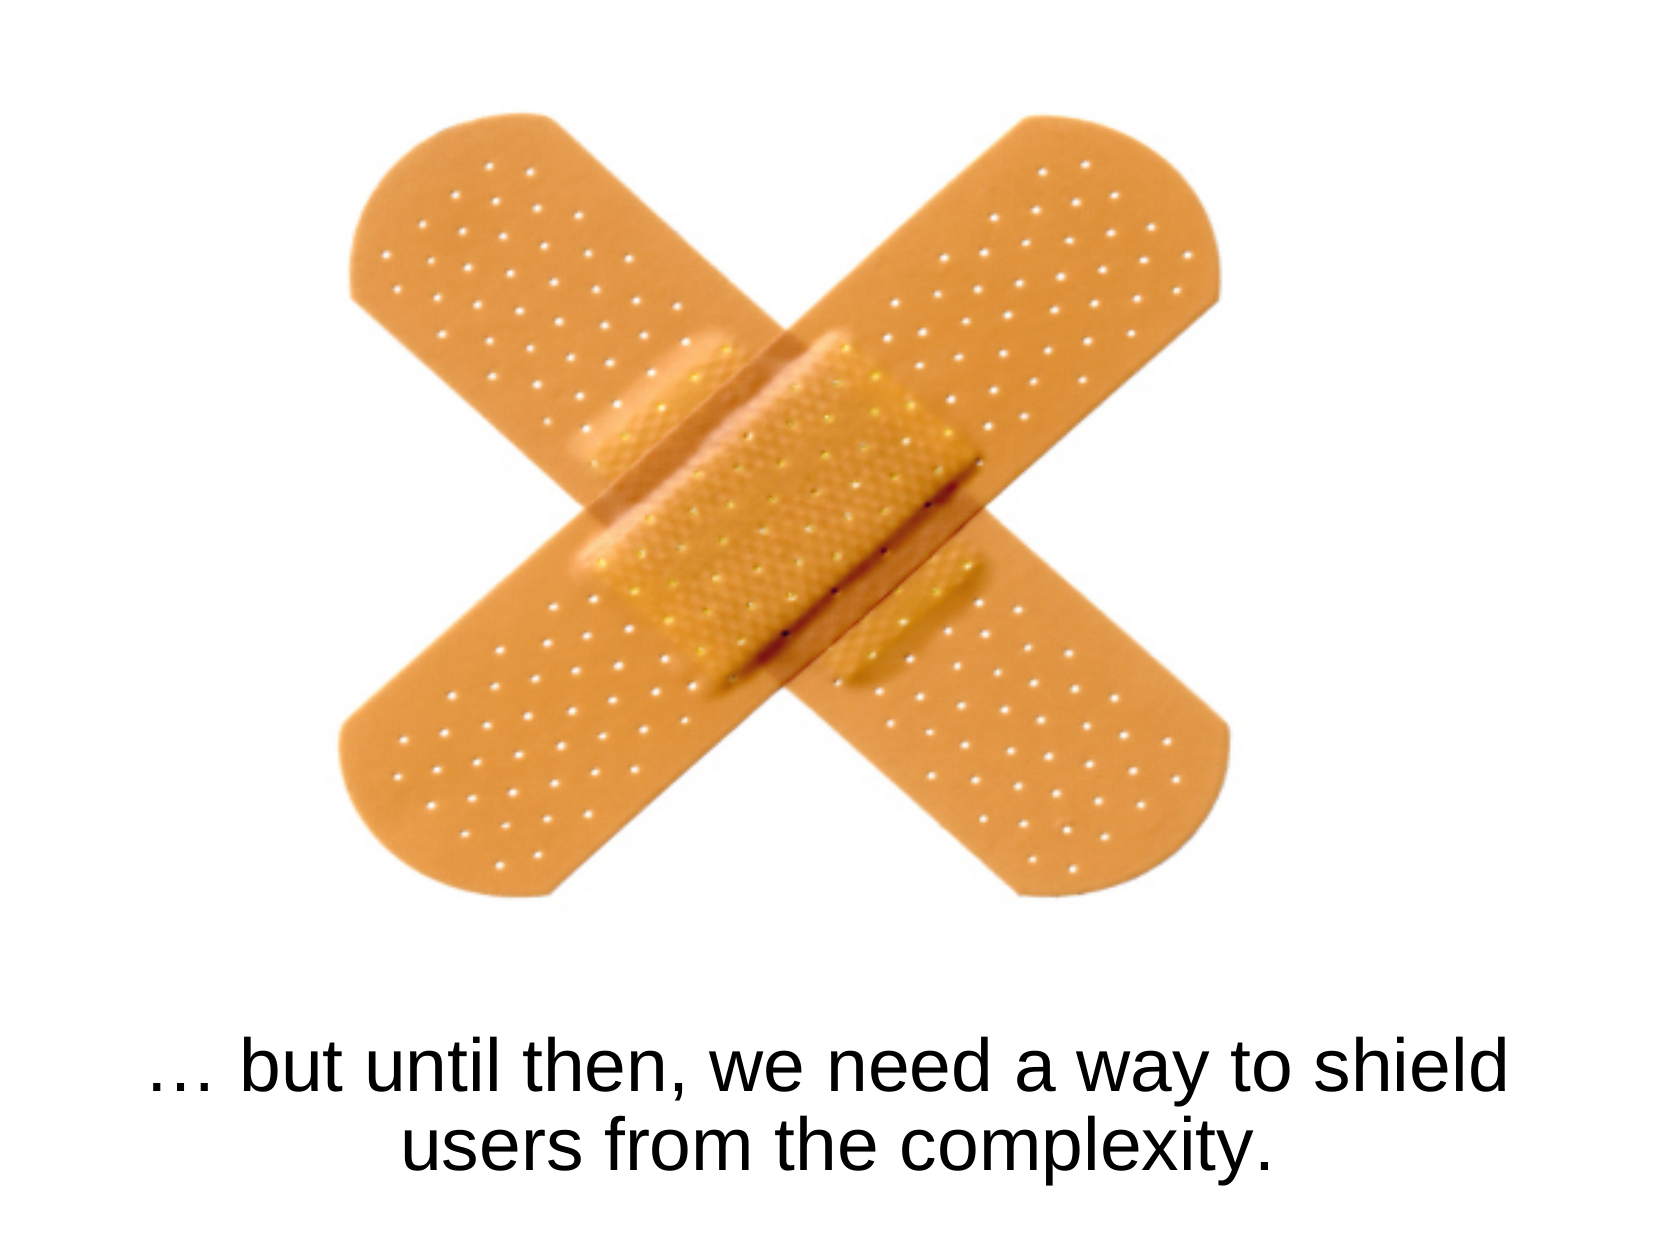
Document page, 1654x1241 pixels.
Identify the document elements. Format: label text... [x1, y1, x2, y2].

title … but until then, we need a way to shield users from the complexity. [75, 975, 1601, 1241]
picture [300, 74, 1276, 938]
